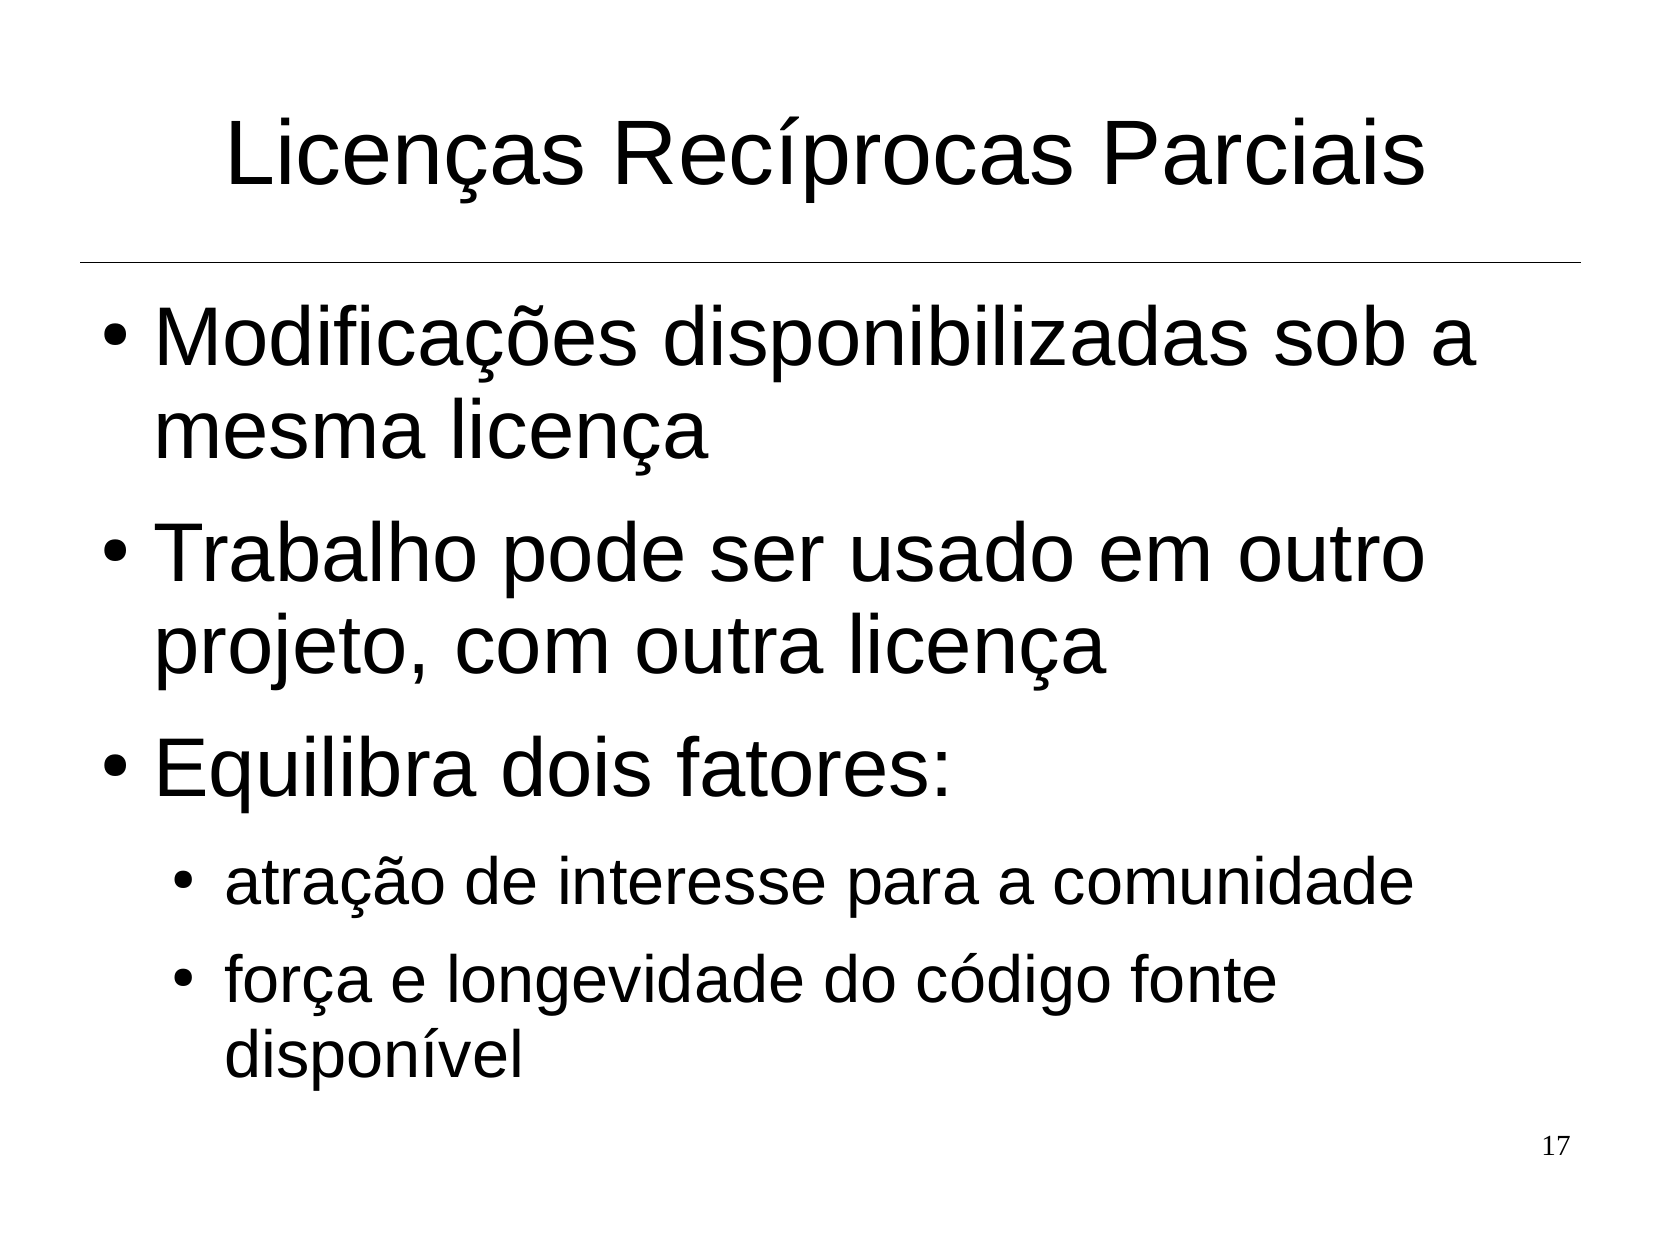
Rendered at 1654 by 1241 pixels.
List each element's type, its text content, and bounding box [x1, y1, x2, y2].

title Licenças Recíprocas Parciais [82, 56, 1571, 250]
list Modificações disponibilizadas sob a mesma licença Trabalho pode ser usado em outro projeto, com outra licença Equilibra dois fatores: atração de interesse para a comunidade força e longevidade do código fonte disponível [82, 290, 1571, 1036]
